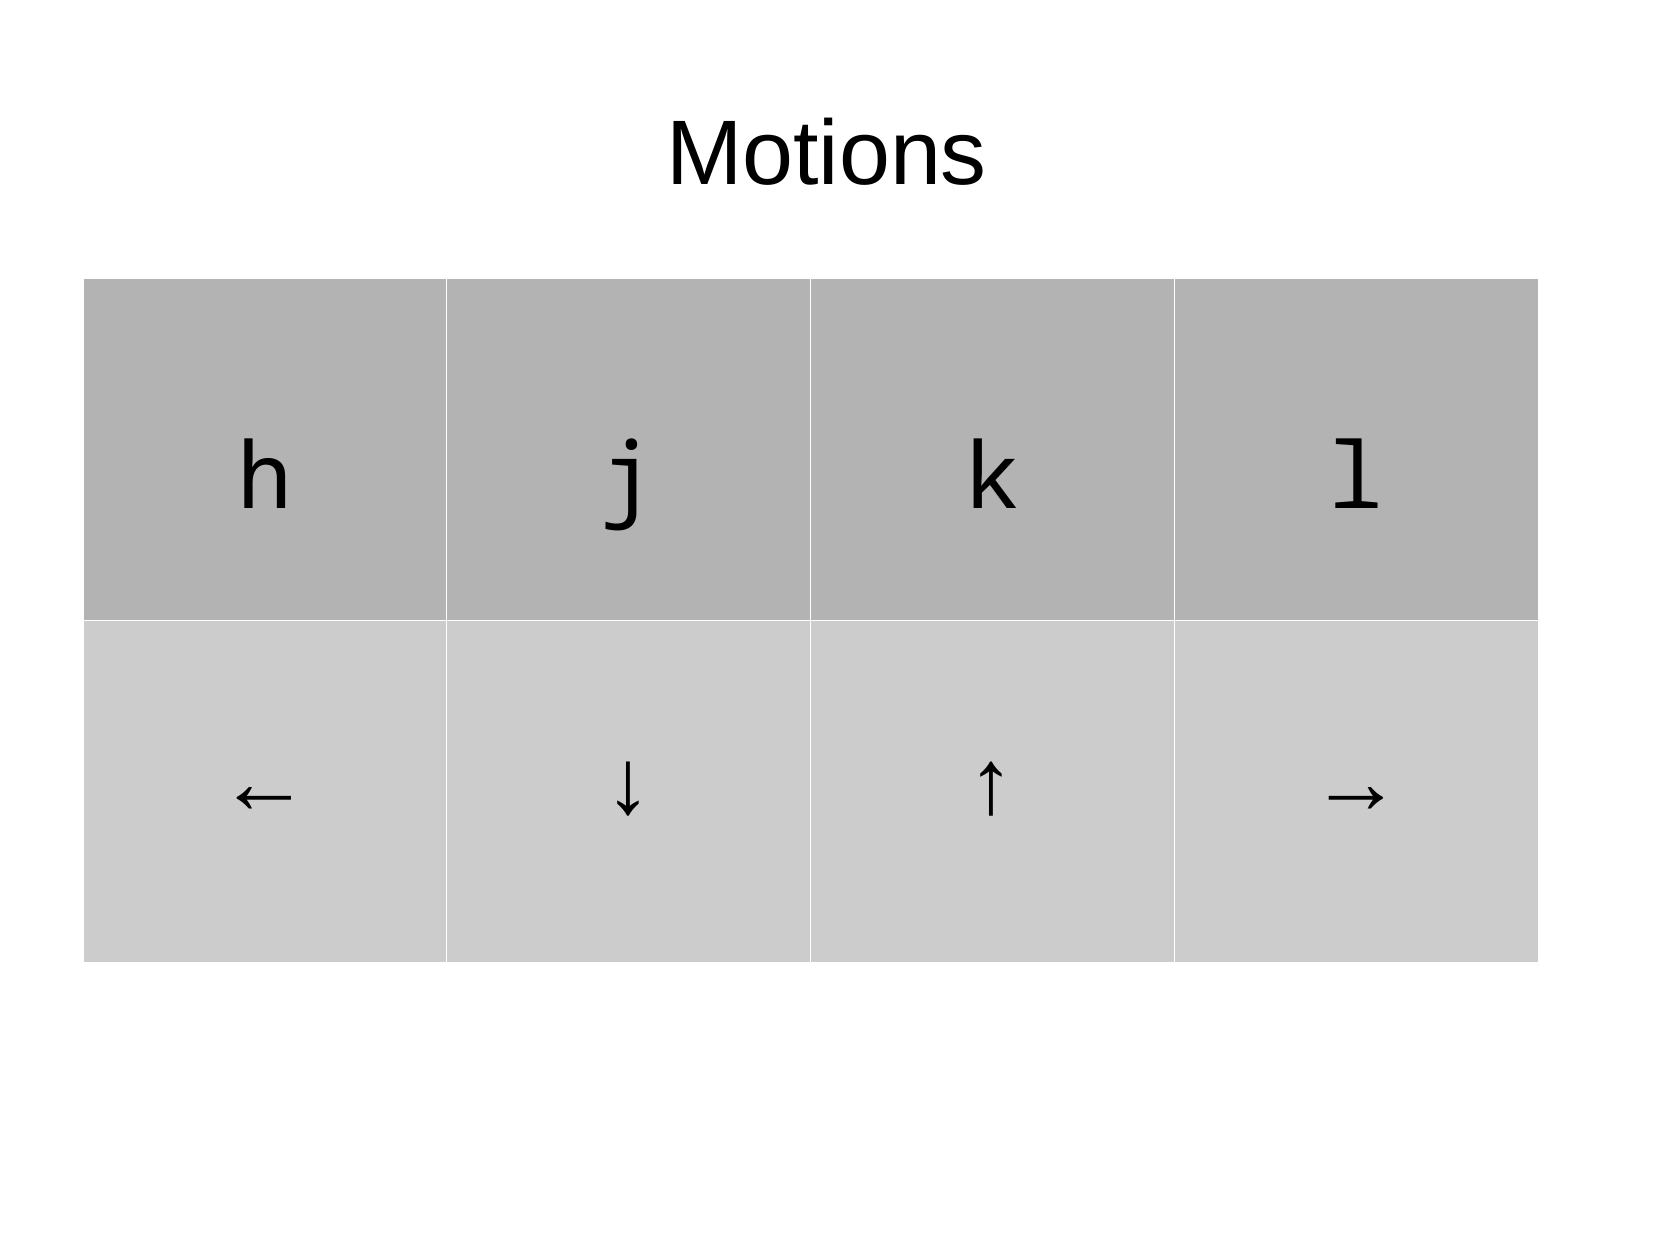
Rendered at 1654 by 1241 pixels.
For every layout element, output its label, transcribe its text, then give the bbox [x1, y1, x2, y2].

title Motions [82, 49, 1571, 257]
table_cell ↑ [811, 621, 1174, 962]
table_cell → [1175, 621, 1538, 962]
table_cell ← [84, 621, 446, 962]
table_header k [811, 279, 1174, 620]
table_header h [84, 279, 446, 620]
table_header j [447, 279, 810, 620]
table_cell ↓ [447, 621, 810, 962]
table_header l [1175, 279, 1538, 620]
